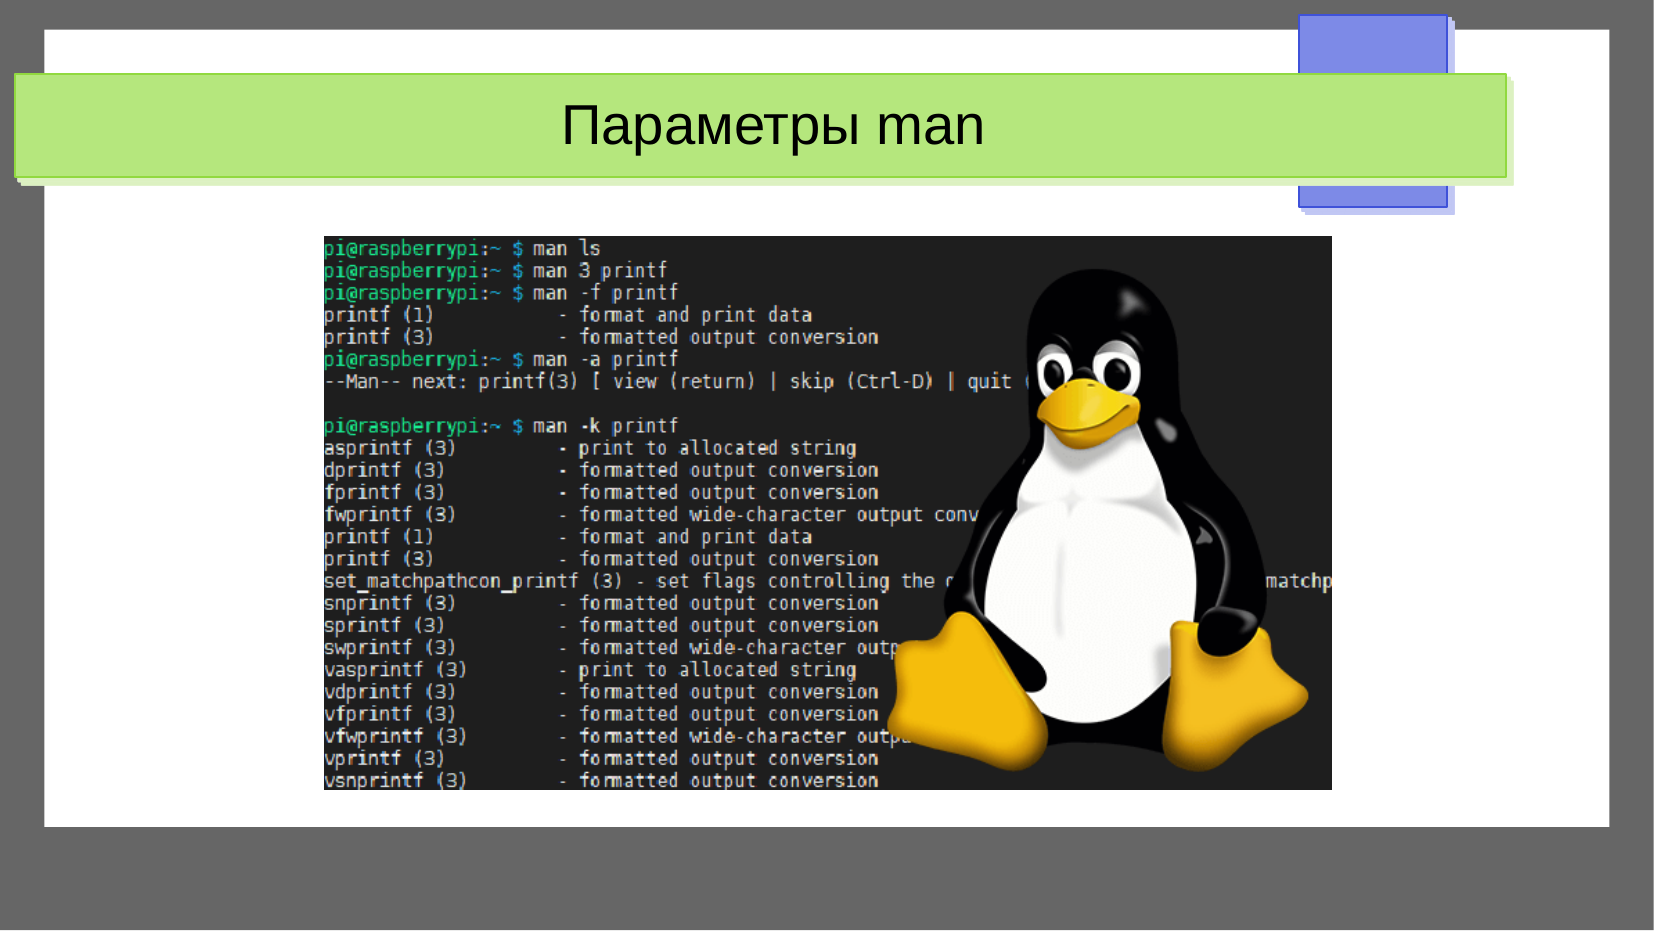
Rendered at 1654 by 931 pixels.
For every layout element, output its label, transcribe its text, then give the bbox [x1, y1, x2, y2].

picture [324, 236, 1332, 790]
title Параметры man [561, 73, 1654, 178]
